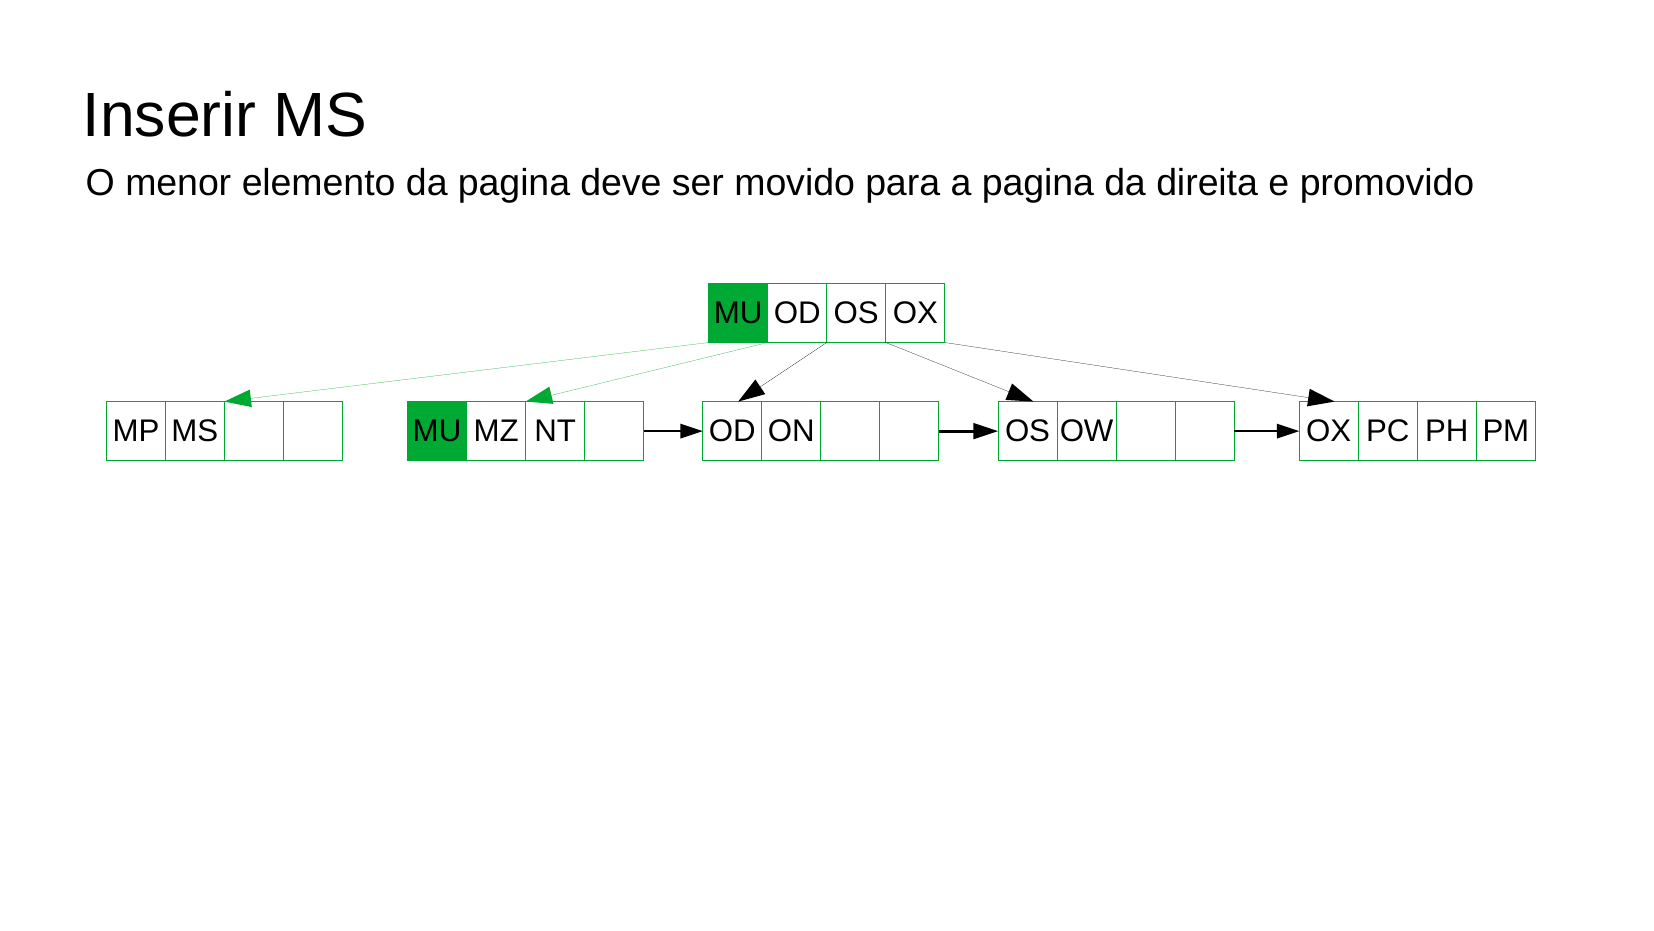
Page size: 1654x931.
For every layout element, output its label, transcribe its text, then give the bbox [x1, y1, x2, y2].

text_box [224, 401, 343, 461]
text_box PH [1417, 401, 1476, 461]
text_box O menor elemento da pagina deve ser movido para a pagina da direita e promovido [70, 153, 1501, 211]
text_box MS [165, 401, 224, 461]
text_box OD [767, 283, 826, 343]
text_box OS [826, 283, 885, 343]
text_box MU [407, 401, 466, 461]
text_box NT [525, 401, 584, 461]
text_box OS [998, 401, 1057, 461]
text_box PC [1358, 401, 1417, 461]
title Inserir MS [82, 37, 1571, 193]
text_box MZ [466, 401, 525, 461]
text_box MU [708, 283, 767, 343]
text_box ON [761, 401, 820, 461]
text_box OW [1057, 401, 1116, 461]
text_box [820, 401, 939, 461]
text_box [1116, 401, 1235, 461]
text_box OX [1299, 401, 1358, 461]
text_box OD [702, 401, 761, 461]
text_box [584, 401, 644, 461]
text_box MP [106, 401, 165, 461]
text_box PM [1476, 401, 1536, 461]
text_box OX [885, 283, 945, 343]
